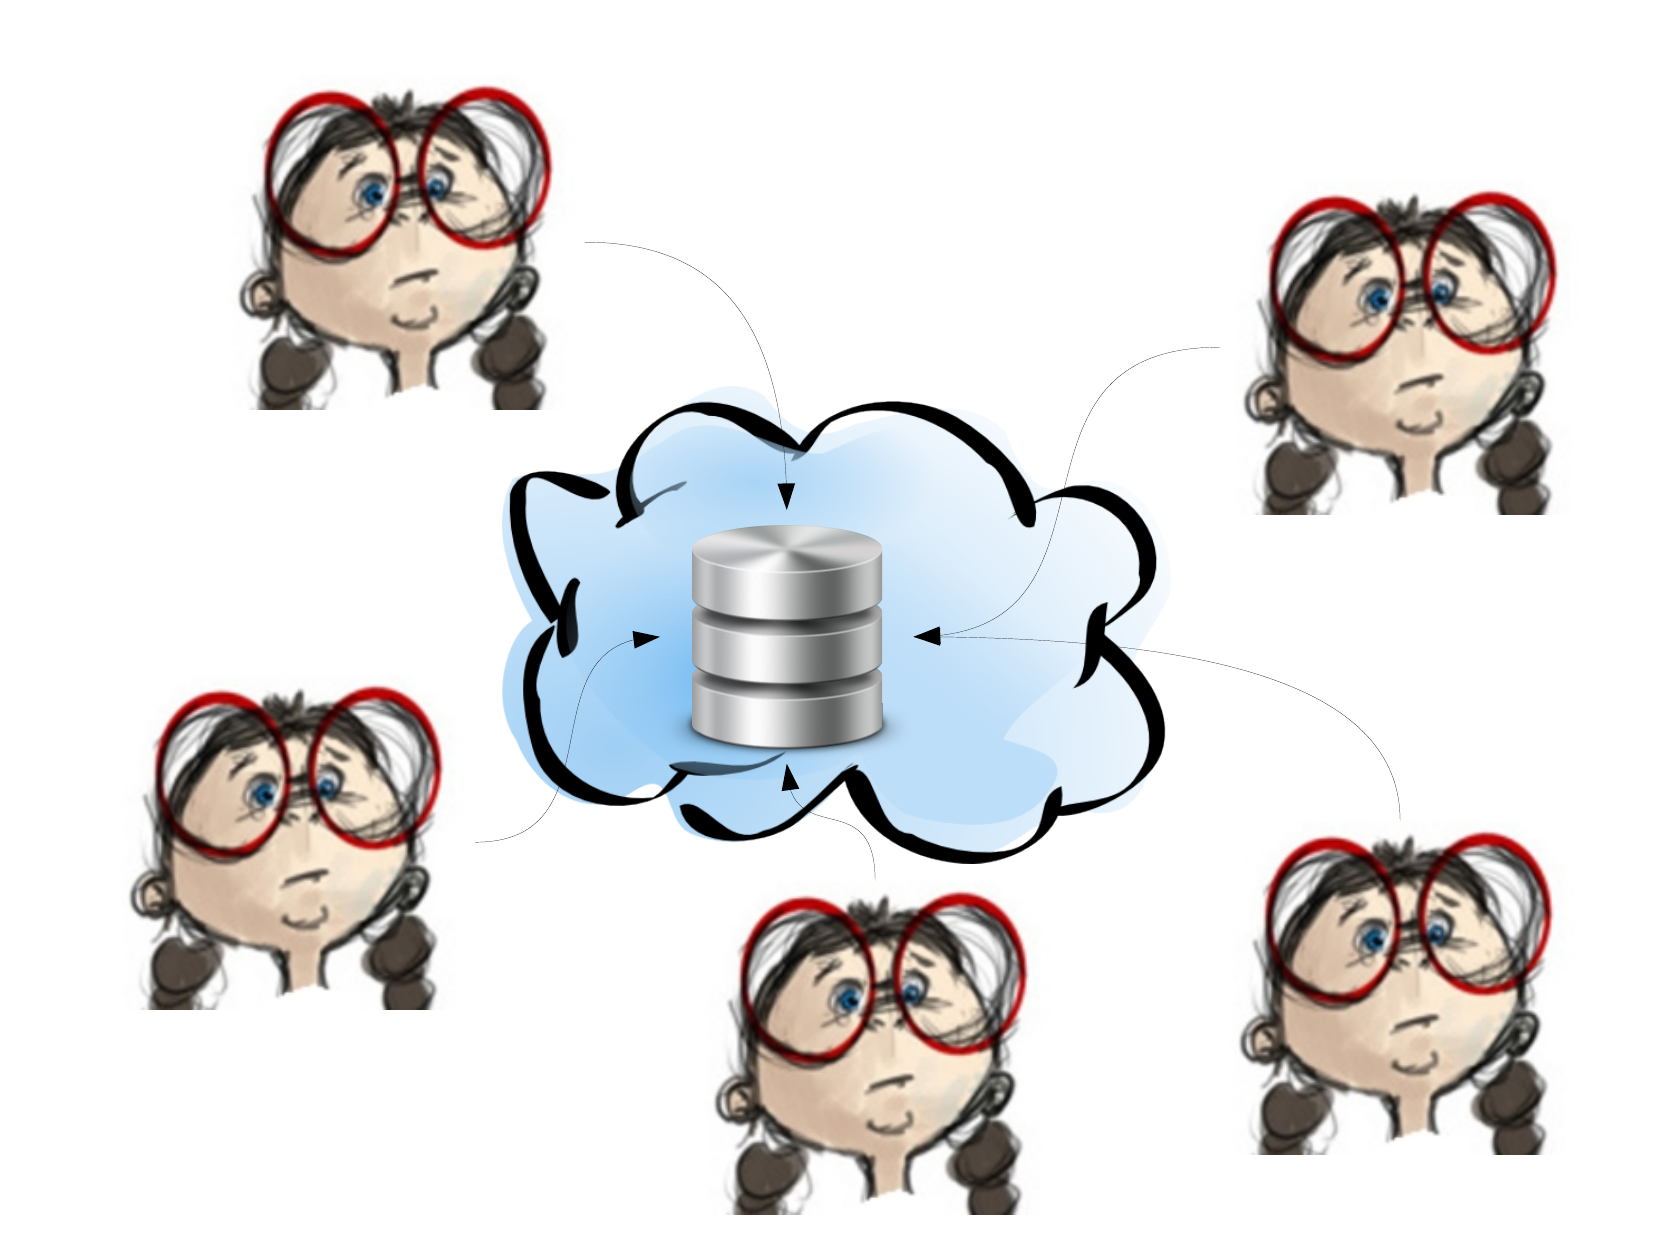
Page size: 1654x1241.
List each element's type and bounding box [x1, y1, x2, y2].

picture [1215, 820, 1586, 1156]
picture [214, 74, 1171, 864]
picture [944, 386, 1171, 653]
picture [1219, 179, 1591, 515]
picture [690, 880, 1061, 1216]
picture [105, 674, 476, 1010]
